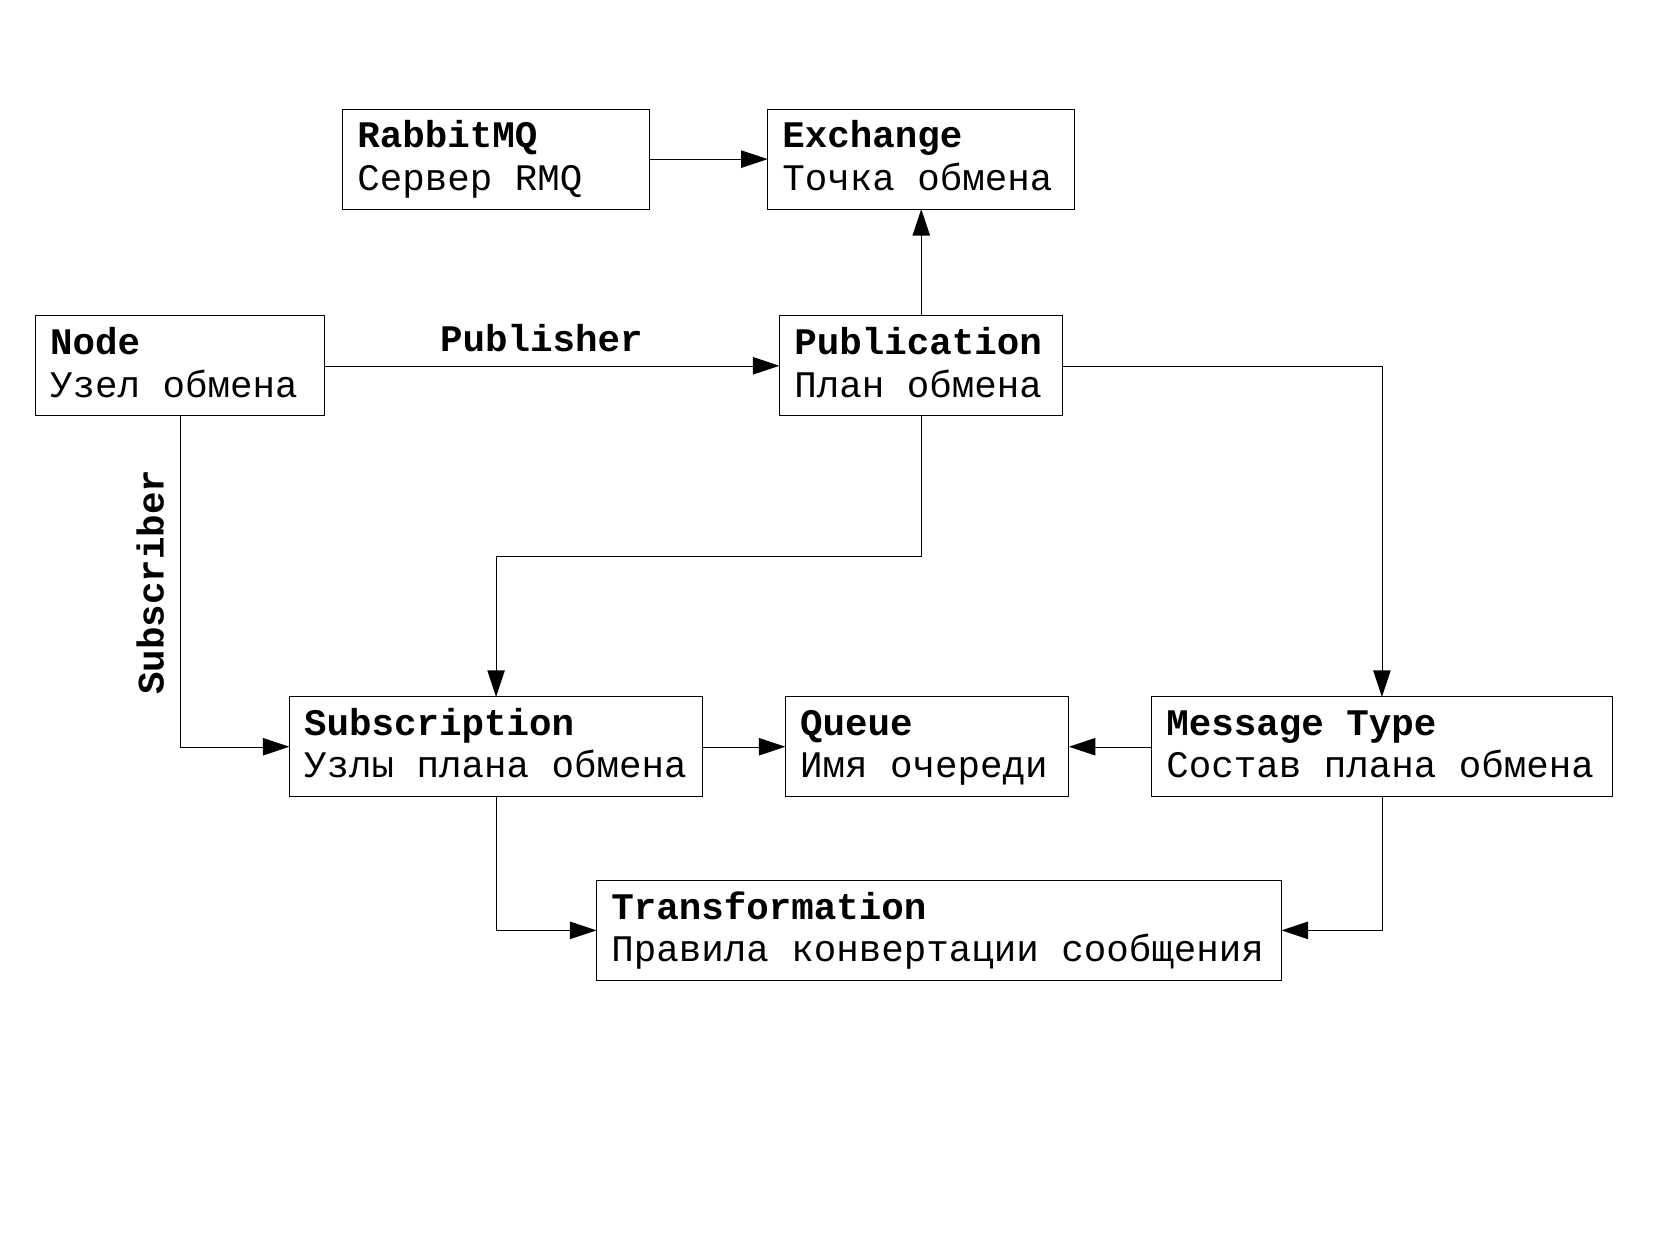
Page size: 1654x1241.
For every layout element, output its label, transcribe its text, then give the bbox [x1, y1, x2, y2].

text_box Message Type Состав плана обмена [1151, 696, 1613, 797]
text_box Exchange Точка обмена [767, 109, 1075, 210]
text_box Subscriber [124, 437, 180, 710]
text_box Publisher [425, 367, 674, 371]
text_box Transformation Правила конвертации сообщения [596, 880, 1282, 981]
text_box Subscription Узлы плана обмена [289, 696, 703, 797]
text_box Publication План обмена [779, 315, 1063, 416]
text_box Queue Имя очереди [785, 696, 1069, 797]
text_box Publisher [425, 312, 674, 366]
text_box RabbitMQ Сервер RMQ [342, 109, 650, 210]
text_box Node Узел обмена [35, 315, 325, 416]
